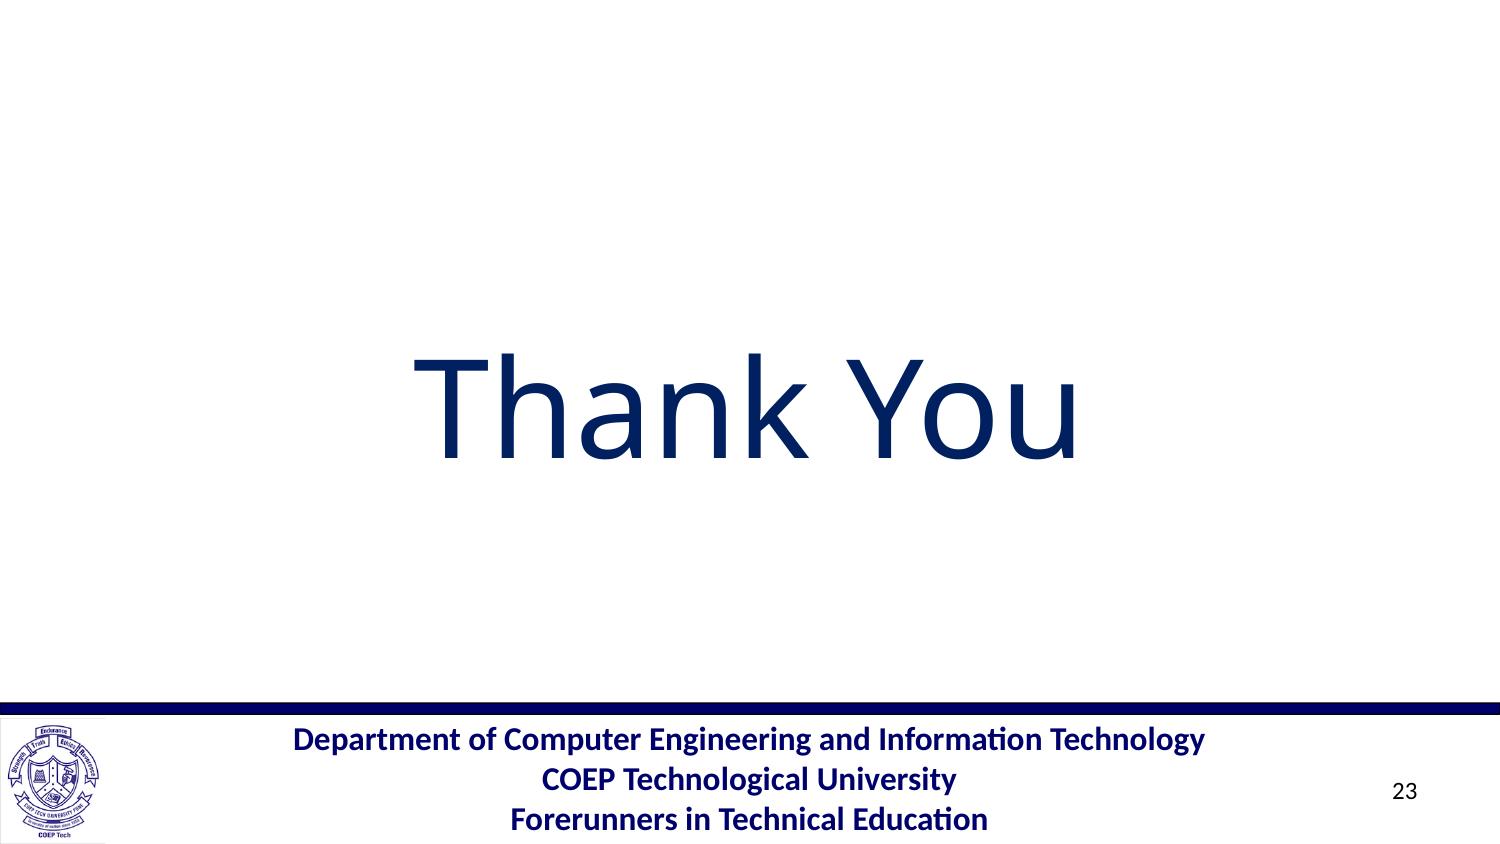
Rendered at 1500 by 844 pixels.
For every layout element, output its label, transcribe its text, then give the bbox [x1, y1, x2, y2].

text_box [1235, 702, 1500, 715]
text_box [0, 702, 264, 715]
text_box [0, 718, 106, 844]
text_box Thank You [7, 287, 1493, 486]
text_box Department of Computer Engineering and Information Technology COEP Technological University Forerunners in Technical Education [264, 702, 1235, 837]
text_box 23 [1235, 768, 1418, 805]
